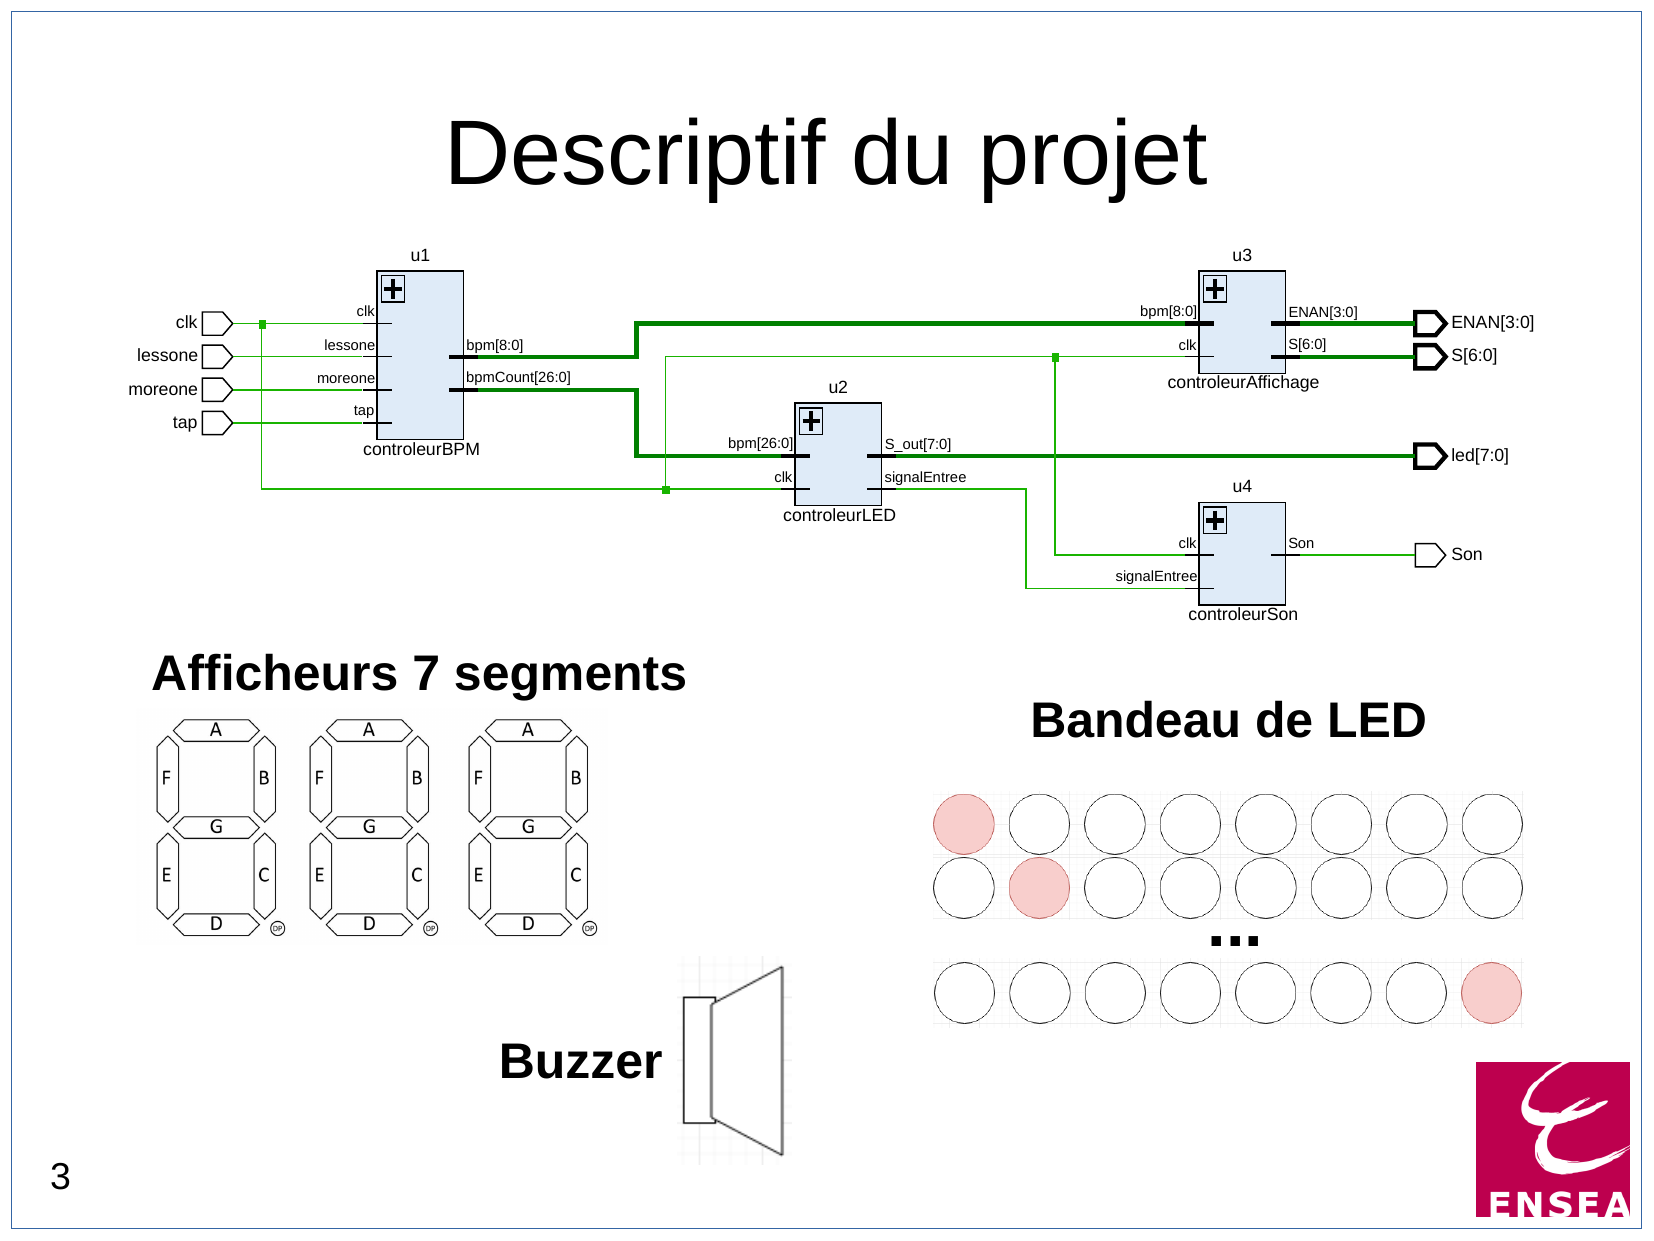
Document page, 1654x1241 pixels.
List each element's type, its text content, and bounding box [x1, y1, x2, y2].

text_box moreone [317, 369, 383, 397]
text_box tap [353, 402, 378, 430]
text_box Son [1288, 535, 1318, 562]
text_box clk [1178, 336, 1200, 364]
text_box 3 [35, 1147, 166, 1205]
picture [677, 956, 792, 1026]
text_box signalEntree [884, 469, 977, 497]
picture [933, 791, 1524, 920]
text_box clk [1178, 535, 1200, 562]
text_box ENAN[3:0] [1288, 303, 1368, 331]
text_box [11, 11, 1642, 1229]
text_box moreone [128, 378, 207, 412]
text_box Buzzer [484, 1026, 792, 1097]
picture [933, 958, 1524, 1028]
text_box bpmCount[26:0] [466, 369, 584, 397]
text_box u3 [1232, 245, 1255, 278]
text_box Afficheurs 7 segments [136, 637, 745, 765]
picture [677, 1097, 792, 1165]
title Descriptif du projet [82, 49, 1571, 257]
text_box tap [172, 412, 201, 445]
text_box lessone [324, 336, 382, 364]
text_box clk [774, 468, 796, 496]
text_box bpm[26:0] [728, 435, 802, 463]
text_box u2 [828, 377, 851, 410]
picture [136, 765, 608, 945]
text_box u4 [1232, 476, 1255, 509]
text_box controleurBPM [363, 438, 494, 472]
text_box signalEntree [1115, 568, 1208, 595]
text_box u1 [410, 245, 433, 278]
text_box bpm[8:0] [466, 336, 532, 364]
text_box controleurAffichage [1167, 372, 1338, 406]
picture [1476, 1062, 1630, 1217]
text_box lessone [137, 345, 206, 378]
text_box clk [356, 303, 378, 331]
text_box controleurLED [783, 505, 910, 538]
text_box Bandeau de LED [1015, 685, 1548, 812]
text_box ... [1192, 878, 1406, 969]
text_box Son [1451, 544, 1487, 577]
text_box controleurSon [1188, 604, 1312, 637]
text_box bpm[8:0] [1140, 303, 1206, 331]
text_box led[7:0] [1451, 445, 1517, 478]
text_box S_out[7:0] [884, 436, 961, 463]
text_box ENAN[3:0] [1451, 312, 1545, 345]
text_box clk [175, 312, 201, 345]
text_box S[6:0] [1451, 345, 1504, 378]
text_box S[6:0] [1288, 336, 1333, 364]
